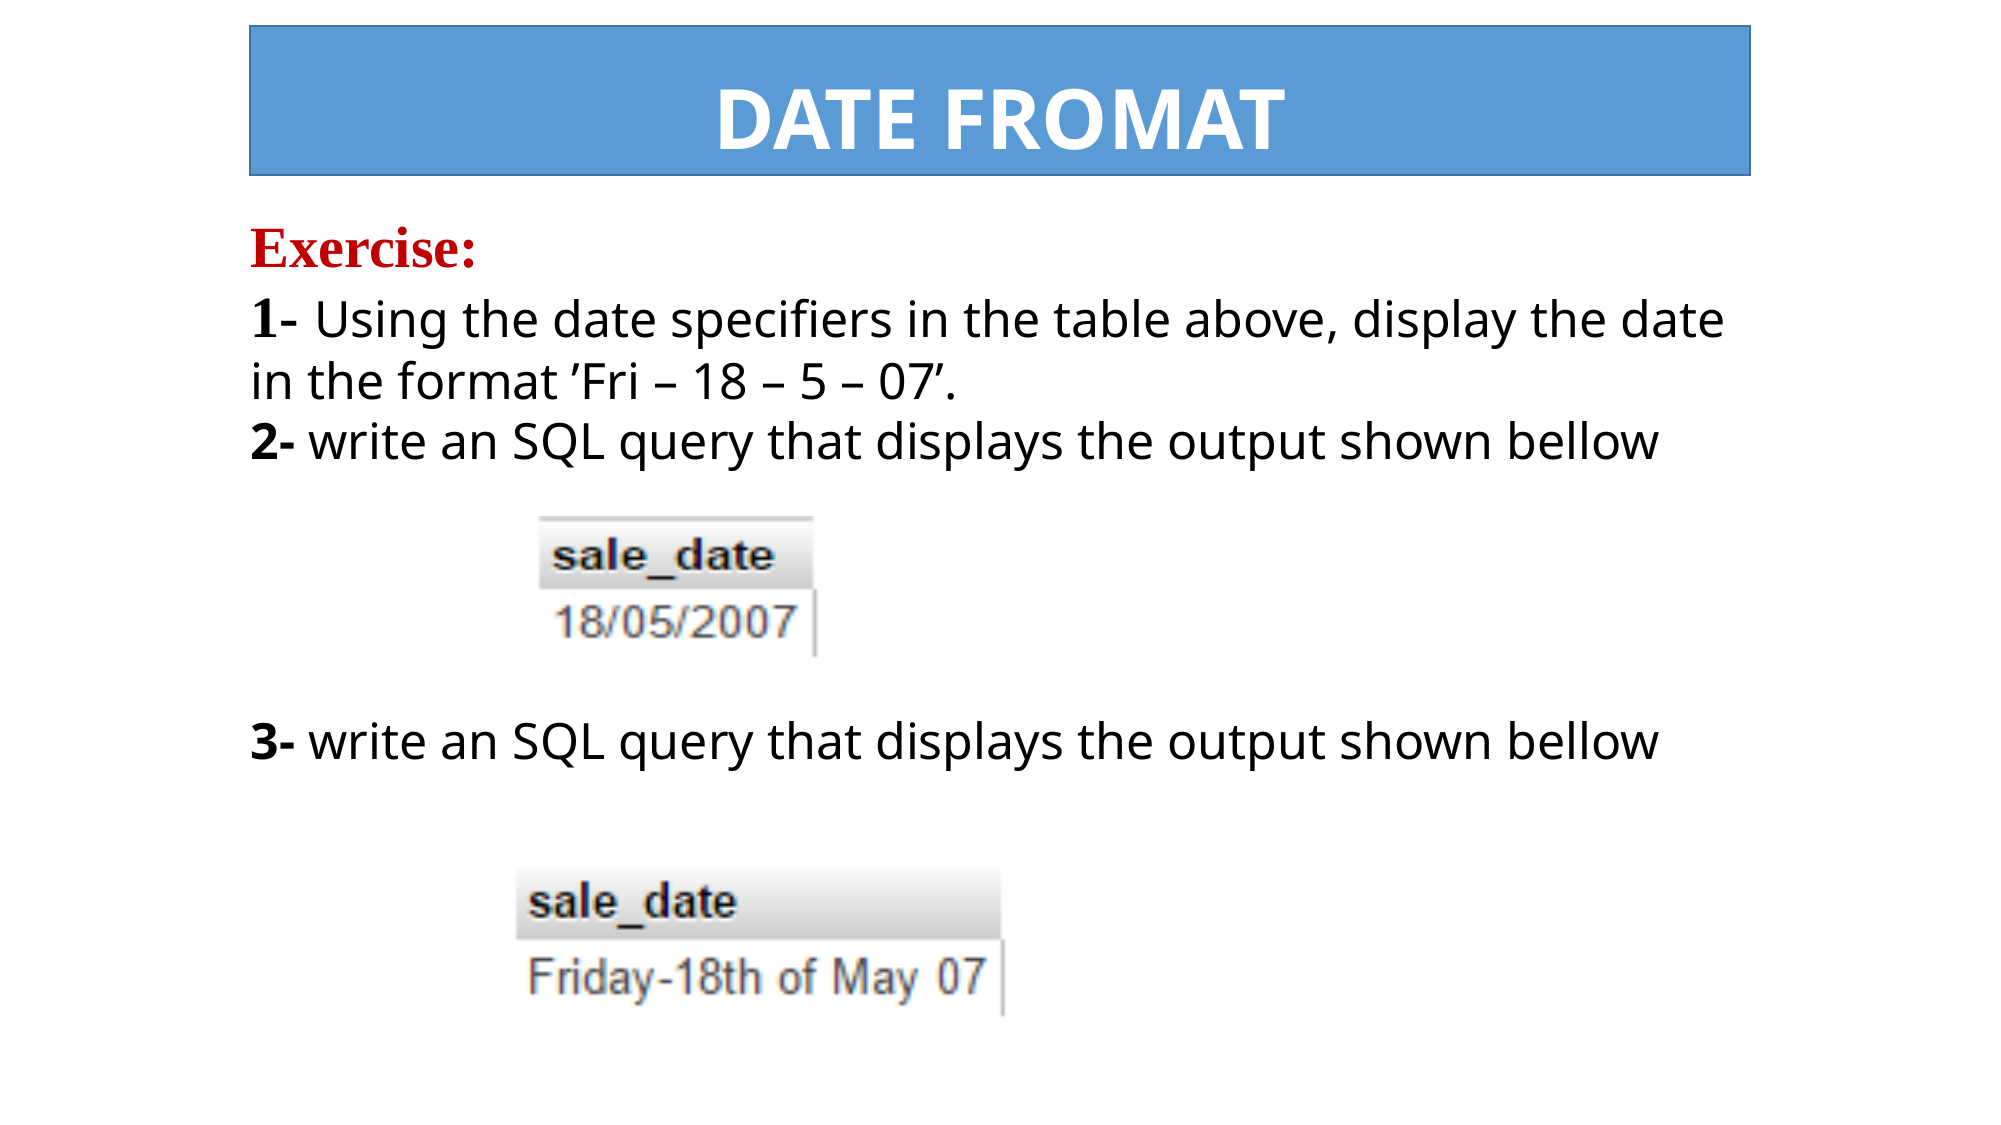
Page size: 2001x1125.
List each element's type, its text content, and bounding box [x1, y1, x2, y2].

title DATE FROMAT [249, 26, 1750, 176]
picture [533, 516, 907, 713]
text_box Exercise: 1- Using the date specifiers in the table above, display the date in the format ’Fri – 18 – 5 – 07’. 2- write an SQL query that displays the output shown bellow 3- write an SQL query that displays the output shown bellow [236, 202, 1764, 837]
picture [514, 868, 1053, 1061]
